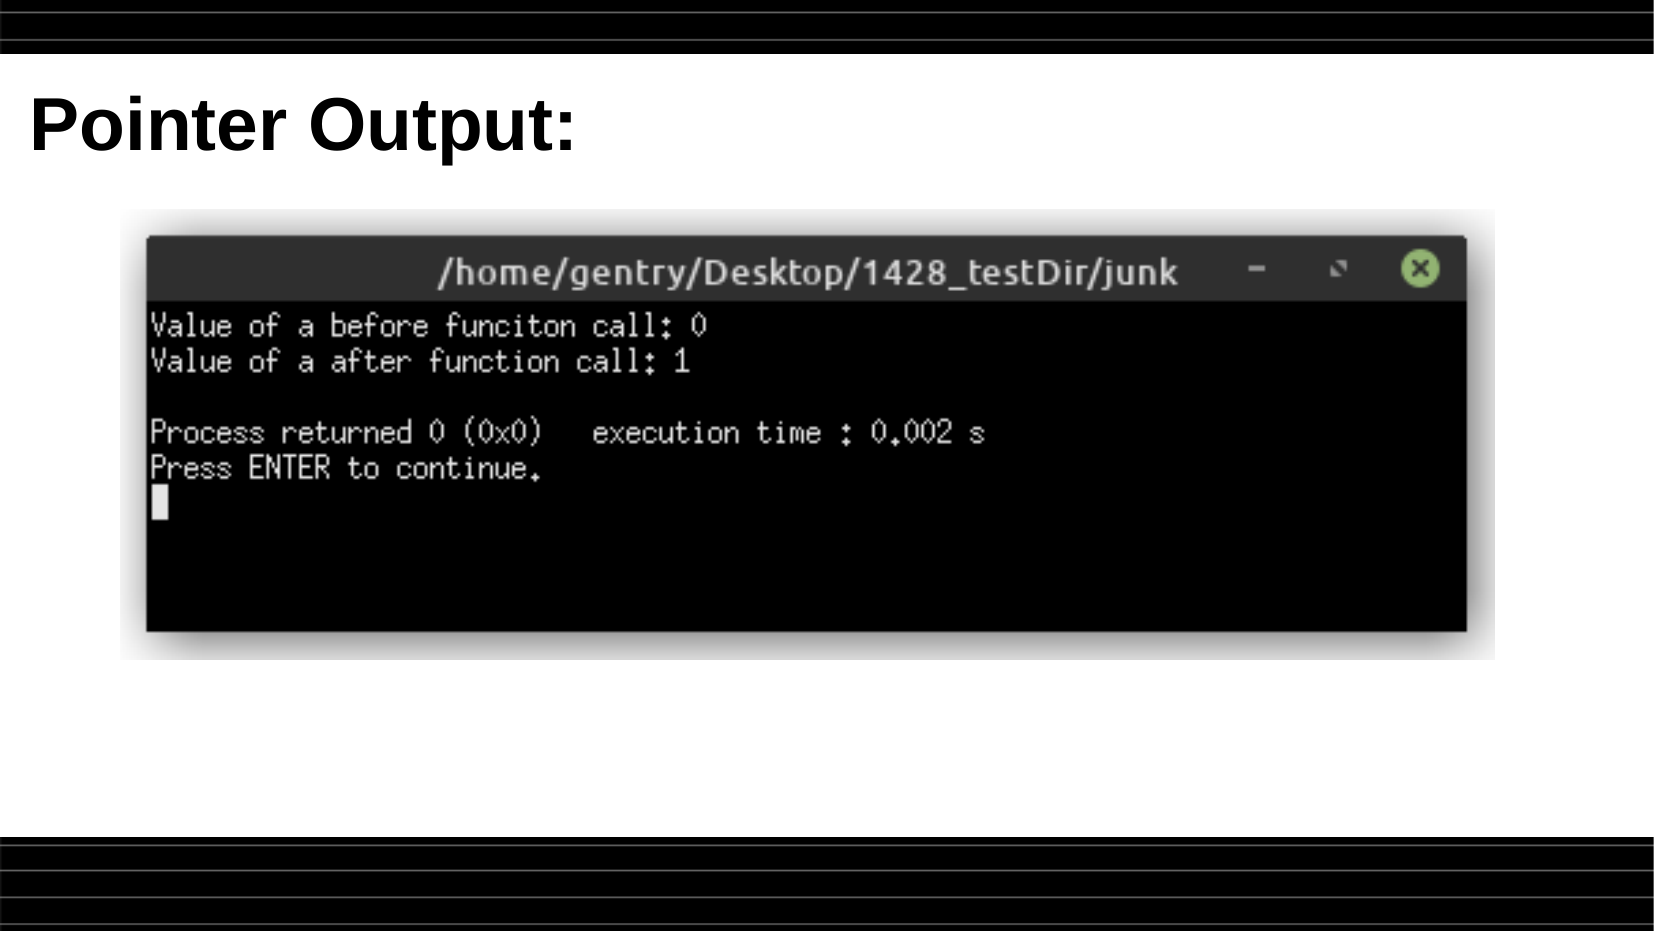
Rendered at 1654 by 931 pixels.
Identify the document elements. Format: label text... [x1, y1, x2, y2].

text_box Pointer Output: [15, 75, 1546, 174]
picture [120, 209, 1495, 661]
picture [0, 0, 1654, 54]
picture [0, 837, 1654, 931]
